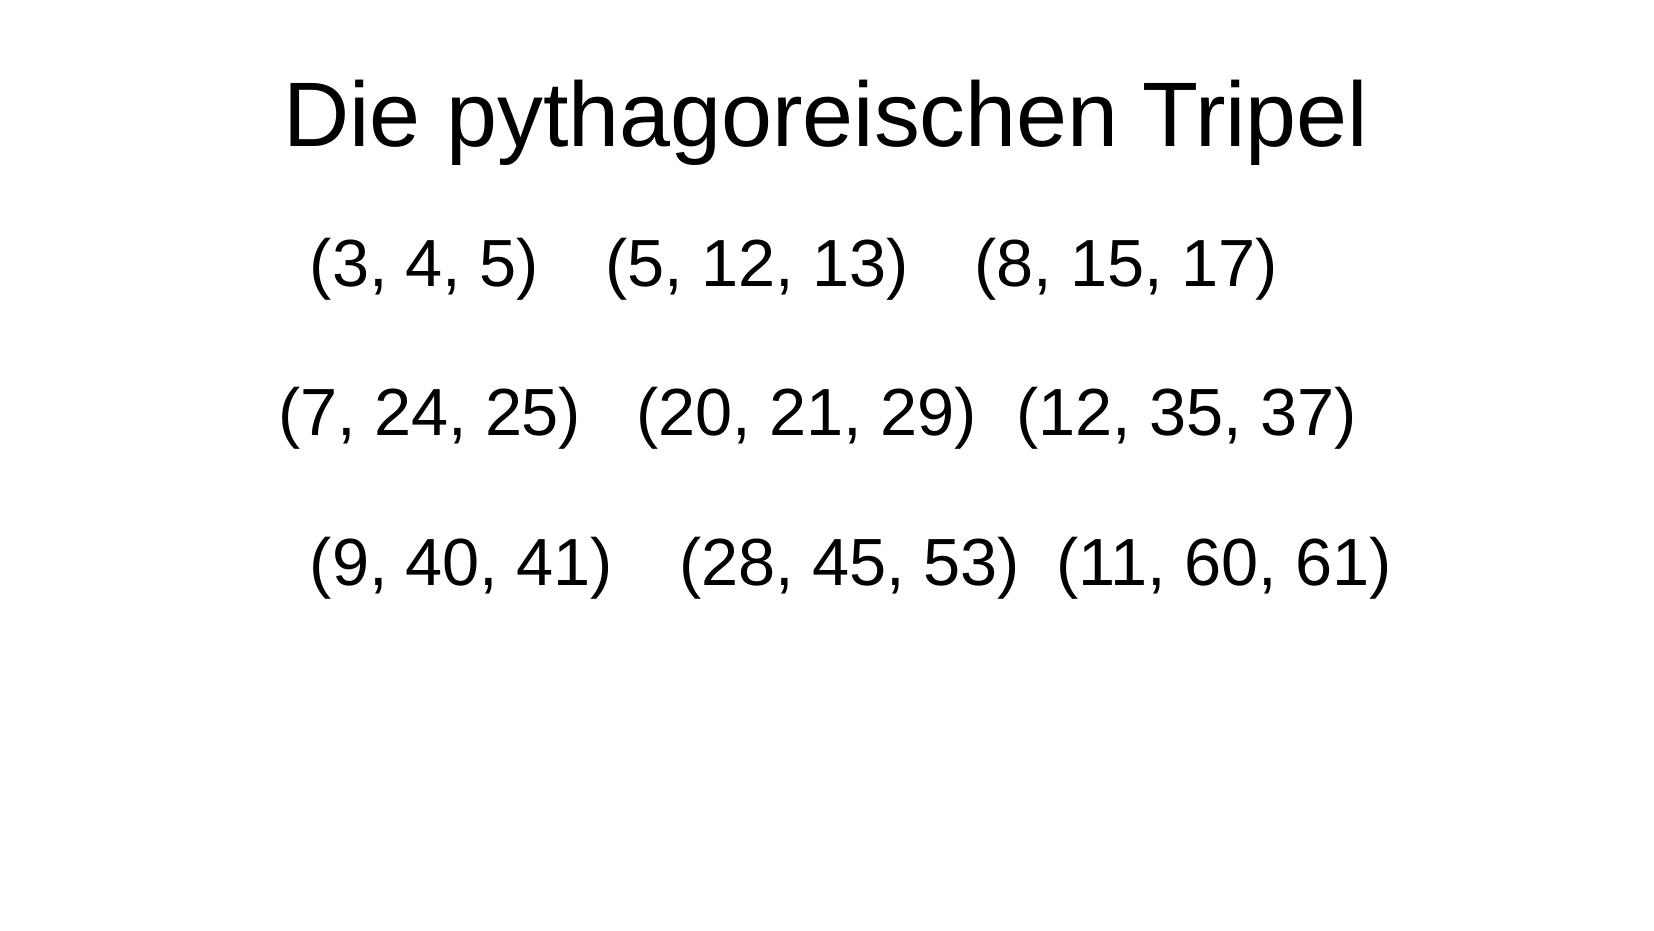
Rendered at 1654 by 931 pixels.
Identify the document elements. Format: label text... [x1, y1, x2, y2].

title Die pythagoreischen Tripel [82, 37, 1571, 193]
subtitle (3, 4, 5) (5, 12, 13) (8, 15, 17) (7, 24, 25) (20, 21, 29) (12, 35, 37) (9, 40, 41) (28, 45, 53) (11, 60, 61) [82, 217, 1571, 758]
